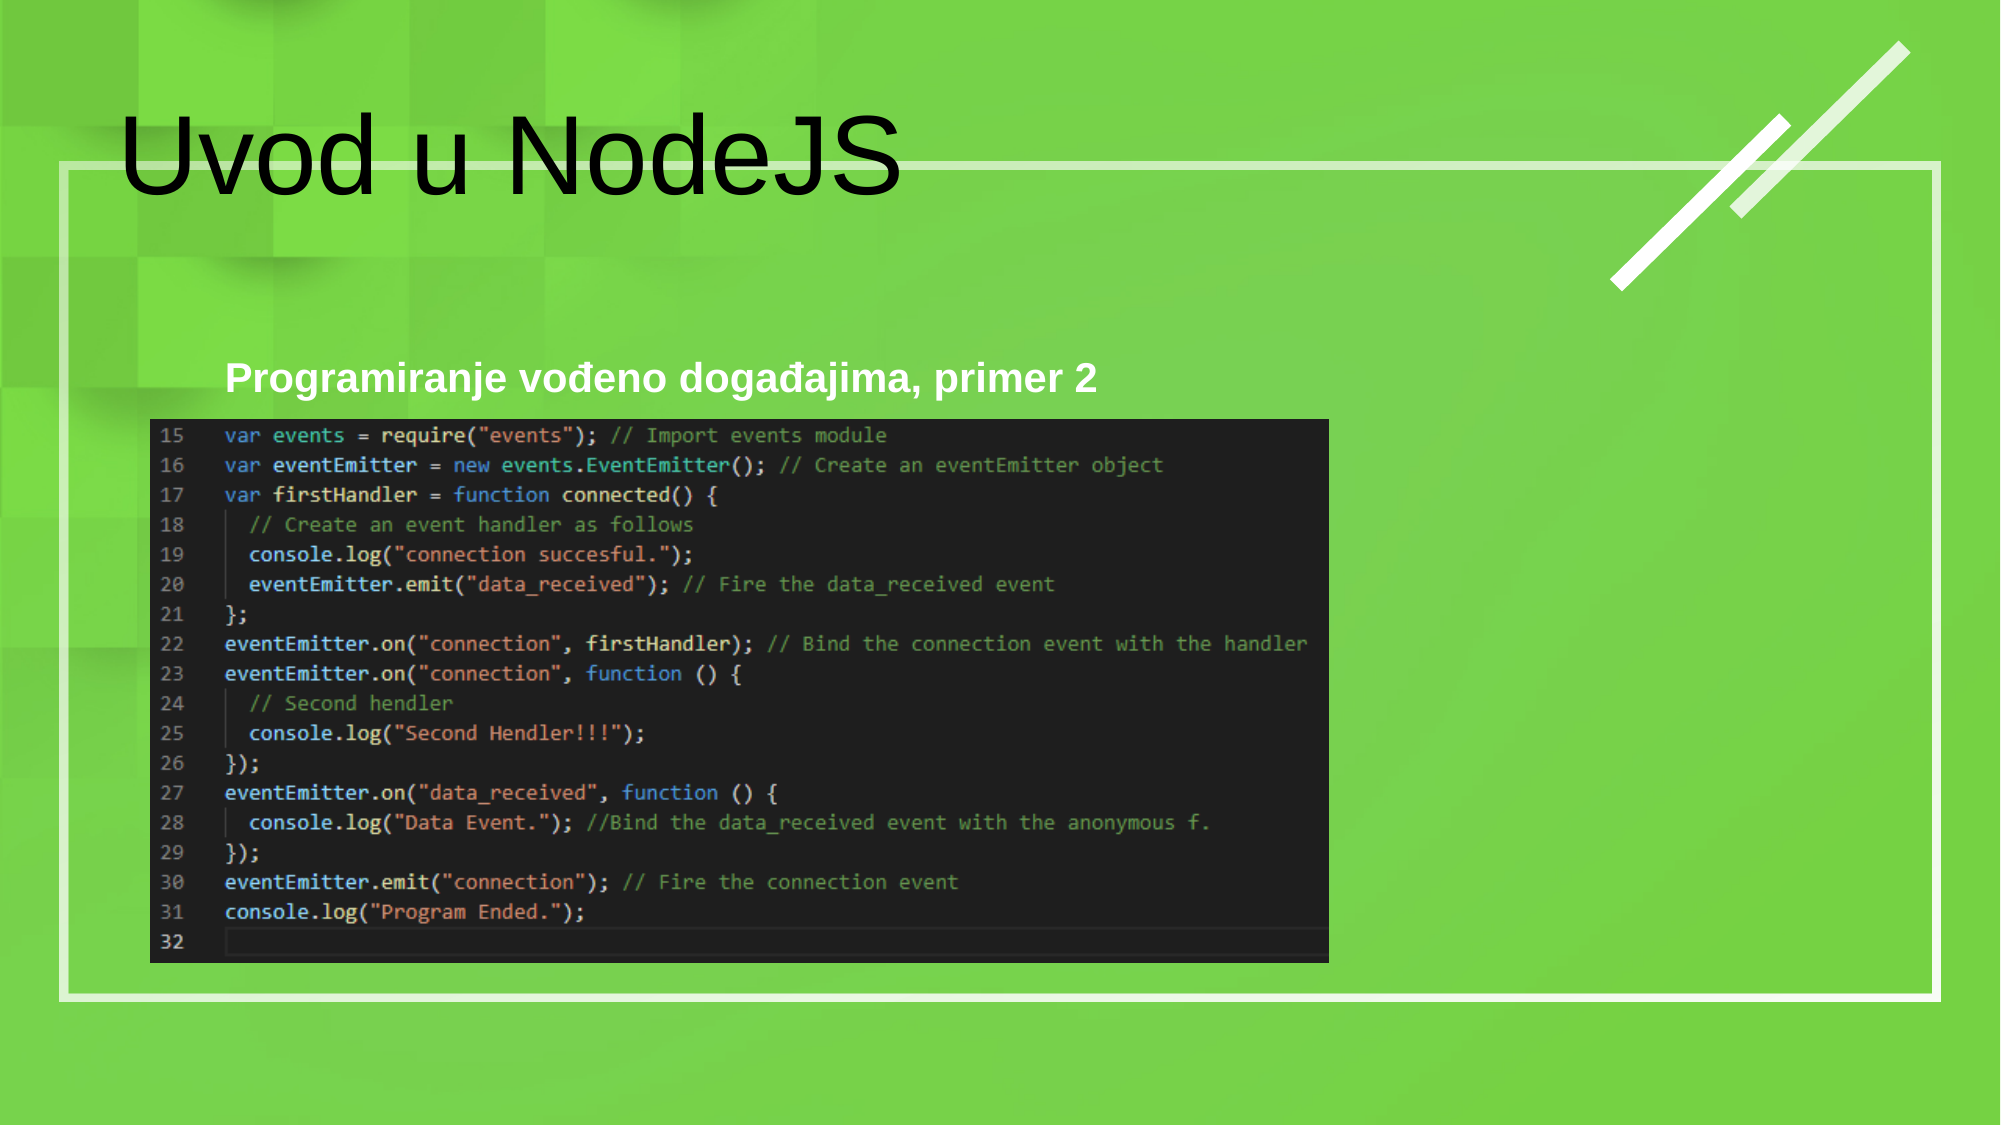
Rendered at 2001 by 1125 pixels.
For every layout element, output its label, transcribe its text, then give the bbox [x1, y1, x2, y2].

text_box Programiranje vođeno događajima, primer 2 [209, 343, 1173, 409]
text_box [59, 40, 1941, 1002]
text_box Uvod u NodeJS [102, 74, 1118, 225]
picture [0, 0, 2001, 1125]
